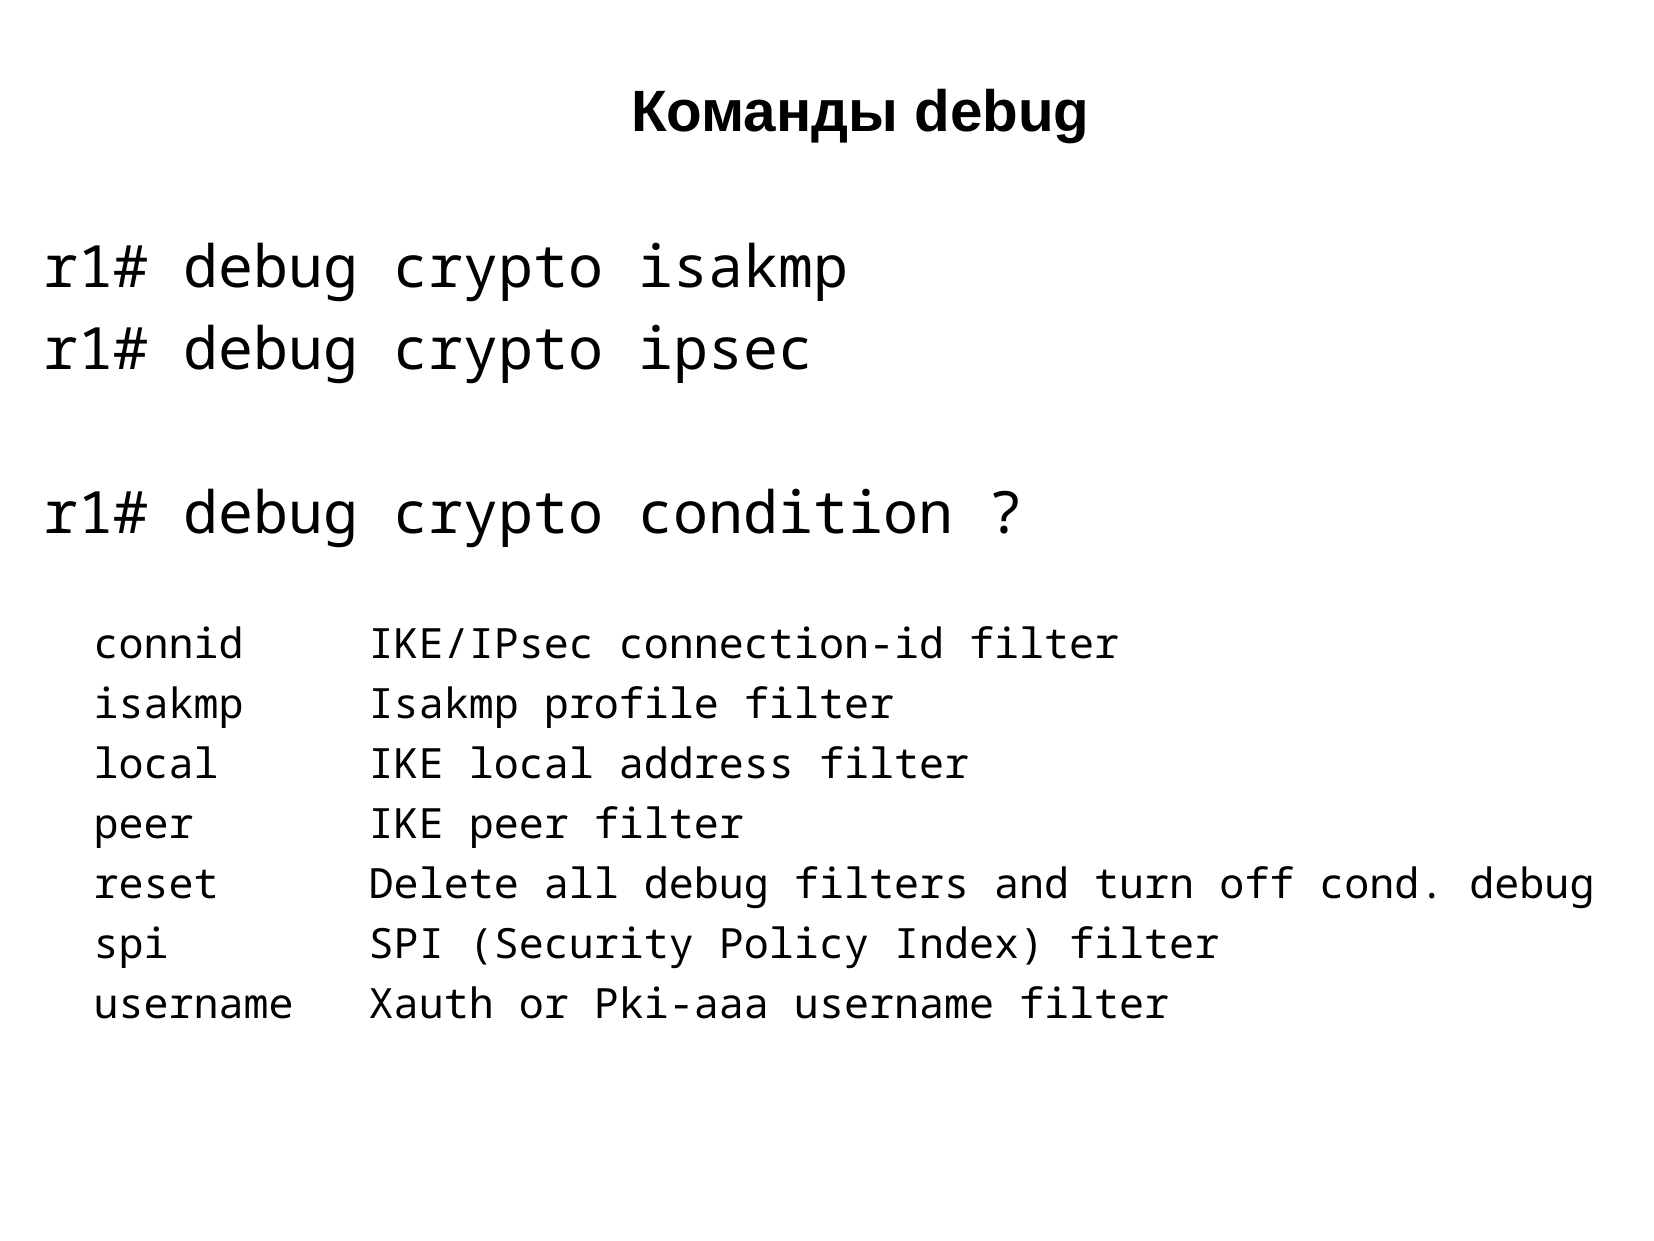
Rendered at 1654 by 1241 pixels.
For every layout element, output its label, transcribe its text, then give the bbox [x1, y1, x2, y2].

list r1# debug crypto isakmp r1# debug crypto ipsec r1# debug crypto condition ? connid IKE/IPsec connection-id filter isakmp Isakmp profile filter local IKE local address filter peer IKE peer filter reset Delete all debug filters and turn off cond. debug spi SPI (Security Policy Index) filter username Xauth or Pki-aaa username filter [37, 225, 1613, 1163]
text_box Команды debug [123, 41, 1597, 151]
